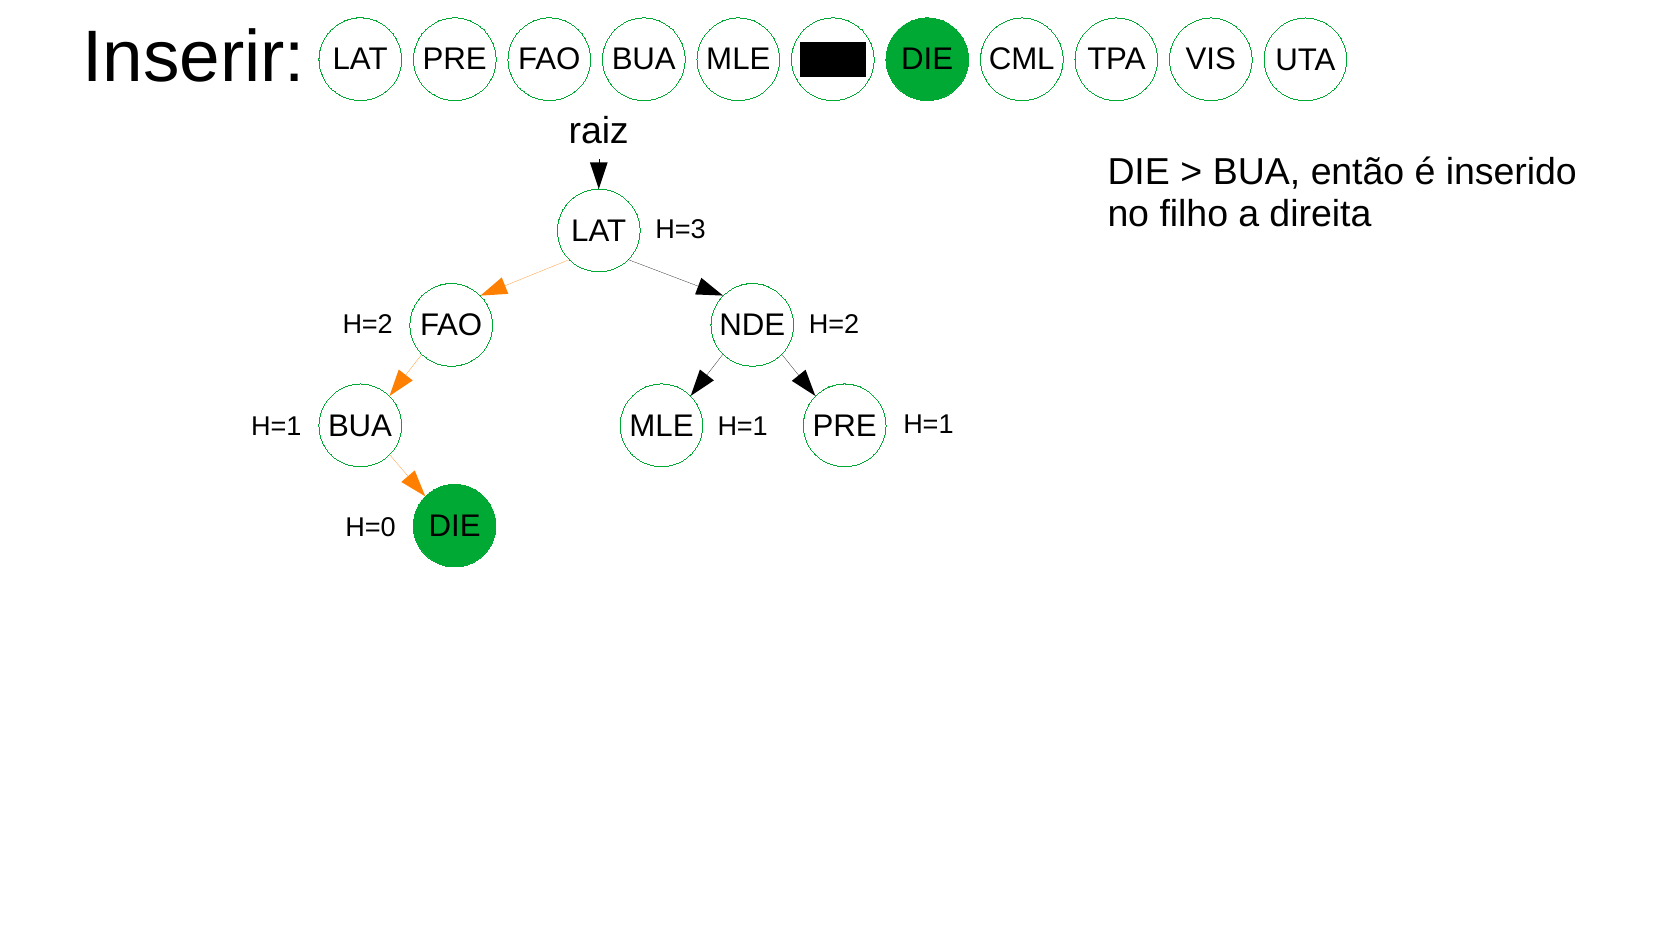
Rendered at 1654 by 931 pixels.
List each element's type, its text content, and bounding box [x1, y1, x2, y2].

text_box MLE [620, 383, 702, 467]
text_box H=1 [236, 403, 317, 449]
text_box DIE [885, 17, 969, 101]
text_box DIE > BUA, então é inserido no filho a direita [1092, 142, 1592, 242]
text_box PRE [413, 17, 497, 101]
text_box PRE [803, 383, 887, 467]
text_box H=1 [888, 401, 969, 447]
text_box FAO [507, 17, 591, 101]
text_box BUA [602, 17, 686, 101]
text_box H=3 [640, 206, 721, 252]
text_box UTA [1264, 17, 1347, 101]
text_box H=0 [330, 504, 411, 550]
text_box H=2 [794, 301, 875, 347]
text_box H=2 [327, 301, 408, 347]
text_box LAT [318, 17, 402, 101]
text_box NDE [710, 283, 794, 367]
text_box DIE [413, 484, 496, 567]
title Inserir: [82, 0, 319, 134]
text_box CML [980, 17, 1064, 101]
text_box BUA [318, 383, 402, 467]
text_box H=1 [702, 403, 783, 449]
text_box raiz [553, 102, 644, 160]
text_box LAT [557, 189, 640, 272]
text_box VIS [1169, 17, 1253, 101]
text_box FAO [409, 283, 493, 367]
text_box TPA [1074, 17, 1158, 101]
text_box MLE [696, 17, 780, 101]
text_box NDE [791, 17, 875, 101]
